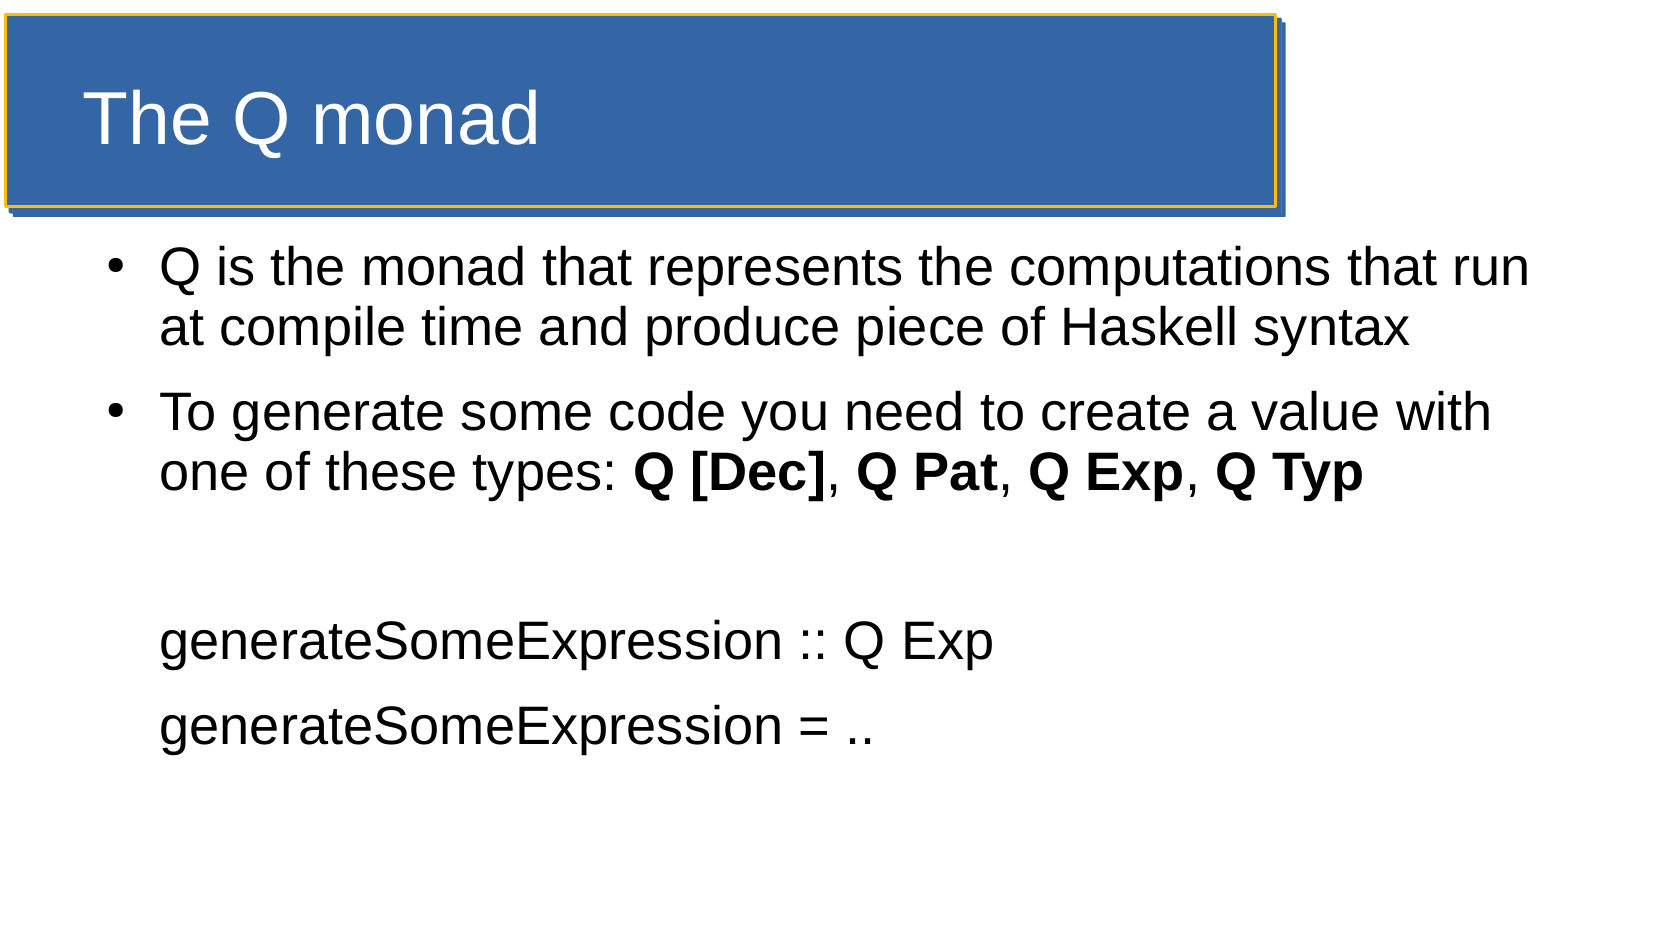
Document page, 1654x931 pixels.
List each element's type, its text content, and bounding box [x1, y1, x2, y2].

title The Q monad [82, 44, 1235, 192]
list Q is the monad that represents the computations that run at compile time and produce piece of Haskell syntax To generate some code you need to create a value with one of these types: Q [Dec], Q Pat, Q Exp, Q Typ generateSomeExpression :: Q Exp generateSomeExpression = .. [88, 236, 1565, 798]
